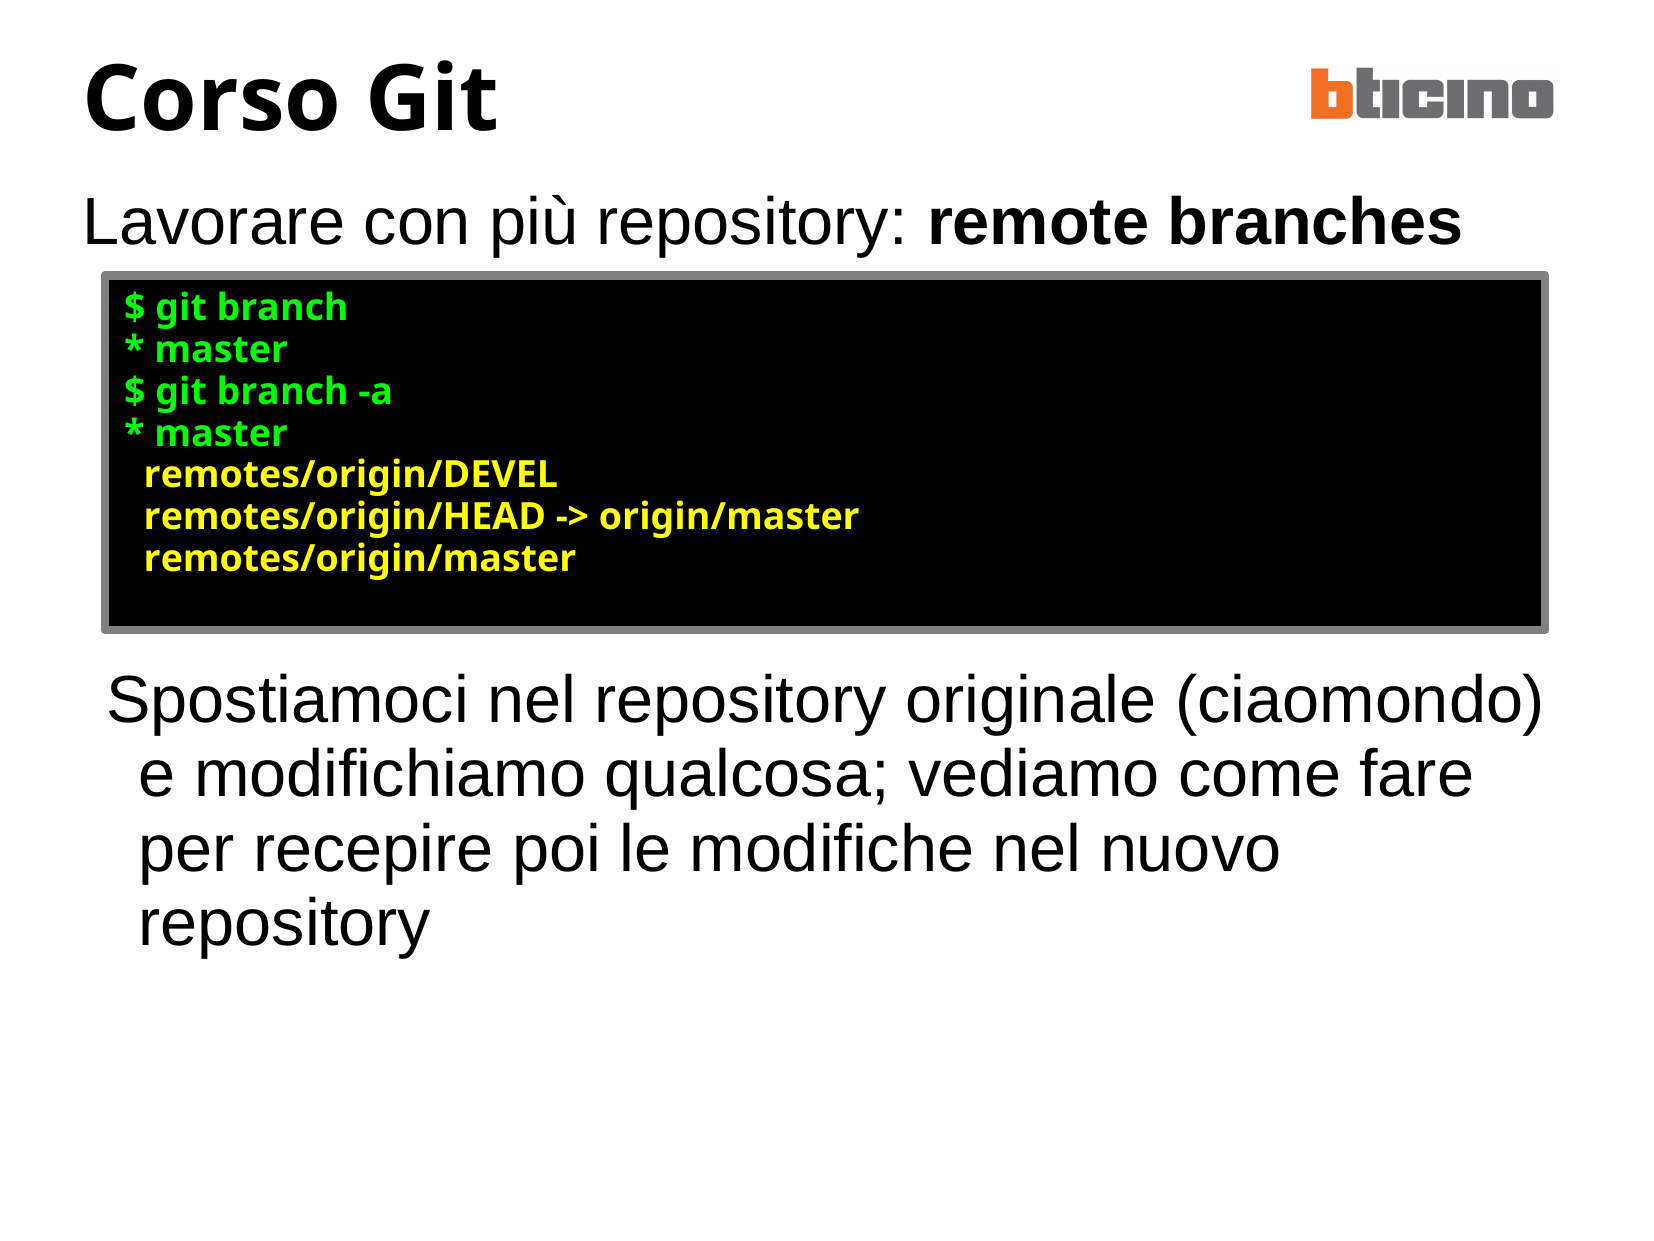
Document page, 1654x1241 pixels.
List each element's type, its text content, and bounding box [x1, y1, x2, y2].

title Corso Git [82, 48, 1570, 151]
list Spostiamoci nel repository originale (ciaomondo) e modifichiamo qualcosa; vediamo come fare per recepire poi le modifiche nel nuovo repository [82, 658, 1561, 1139]
text_box $ git branch * master $ git branch -a * master remotes/origin/DEVEL remotes/origin/HEAD -> origin/master remotes/origin/master [105, 275, 1546, 631]
list Lavorare con più repository: remote branches [82, 180, 1561, 270]
